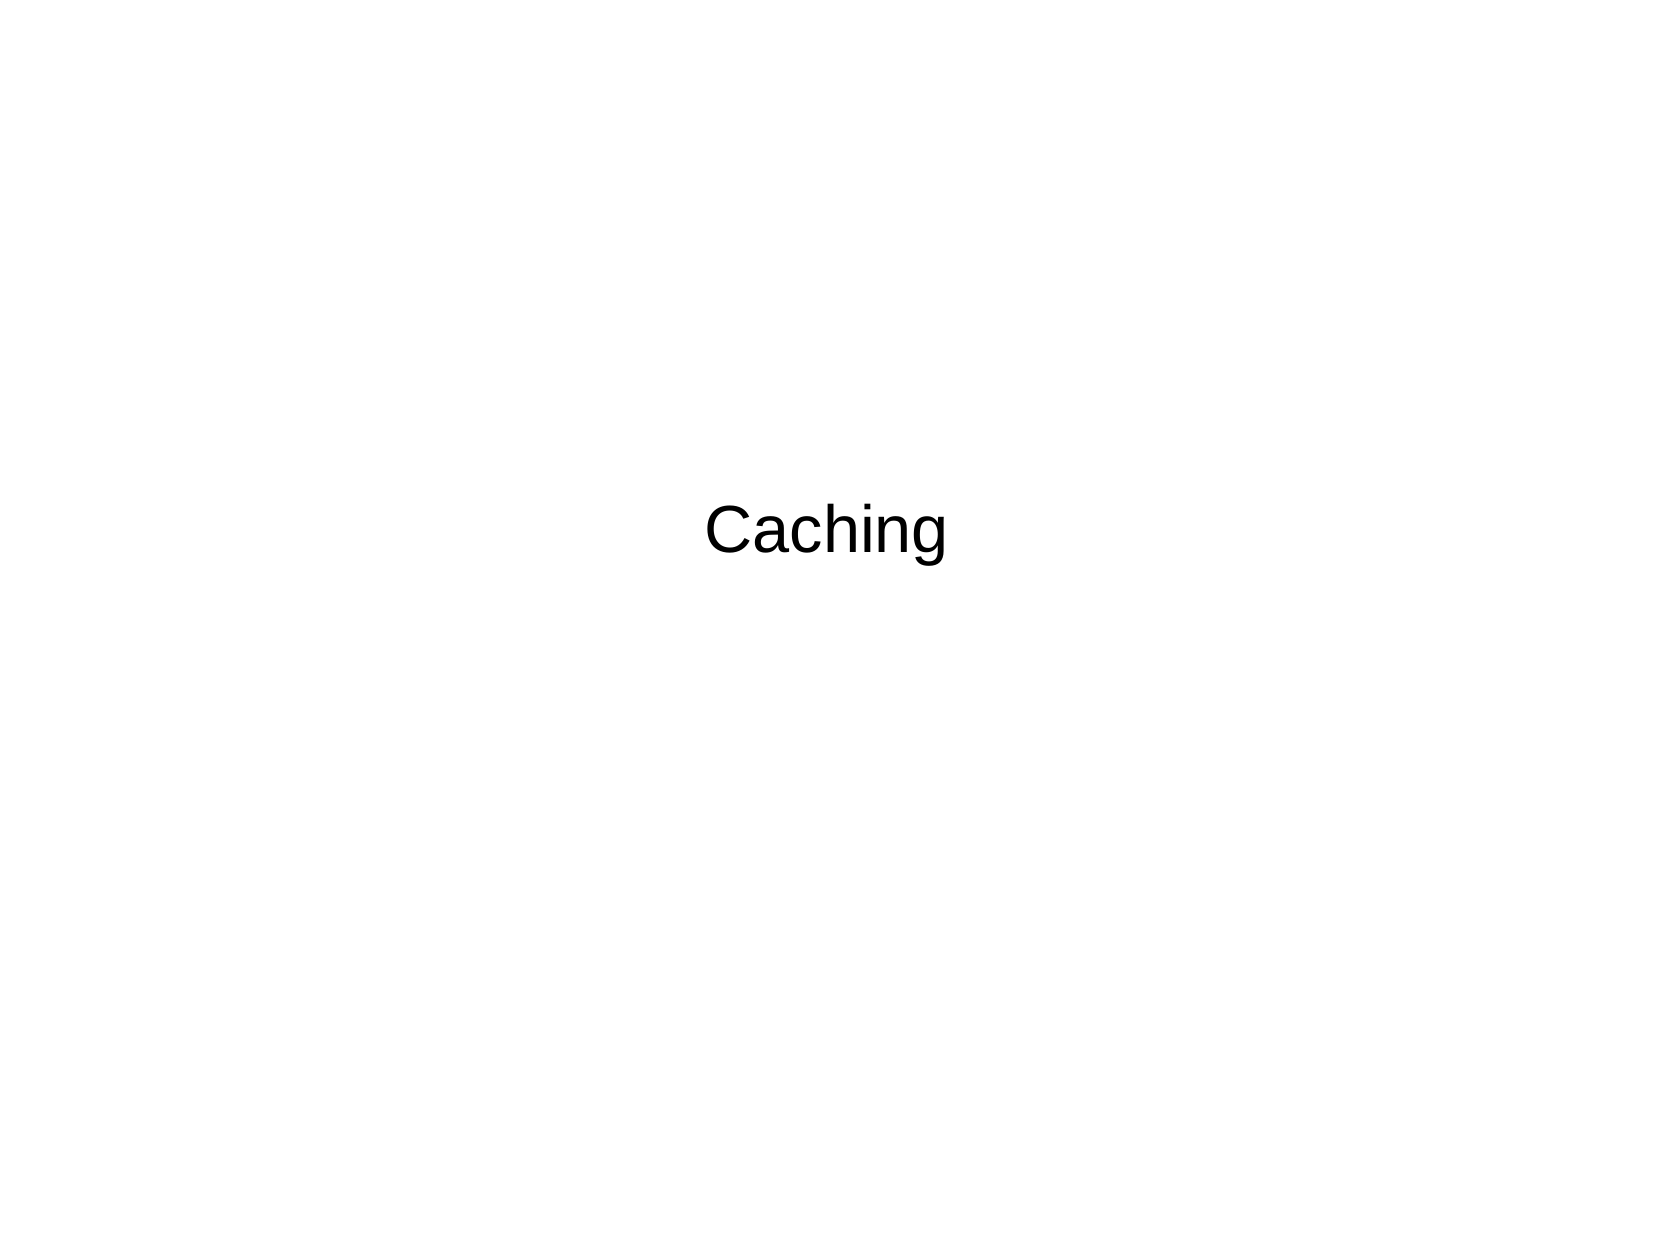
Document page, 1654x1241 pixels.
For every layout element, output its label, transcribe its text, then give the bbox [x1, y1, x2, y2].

subtitle Caching [82, 49, 1571, 1010]
